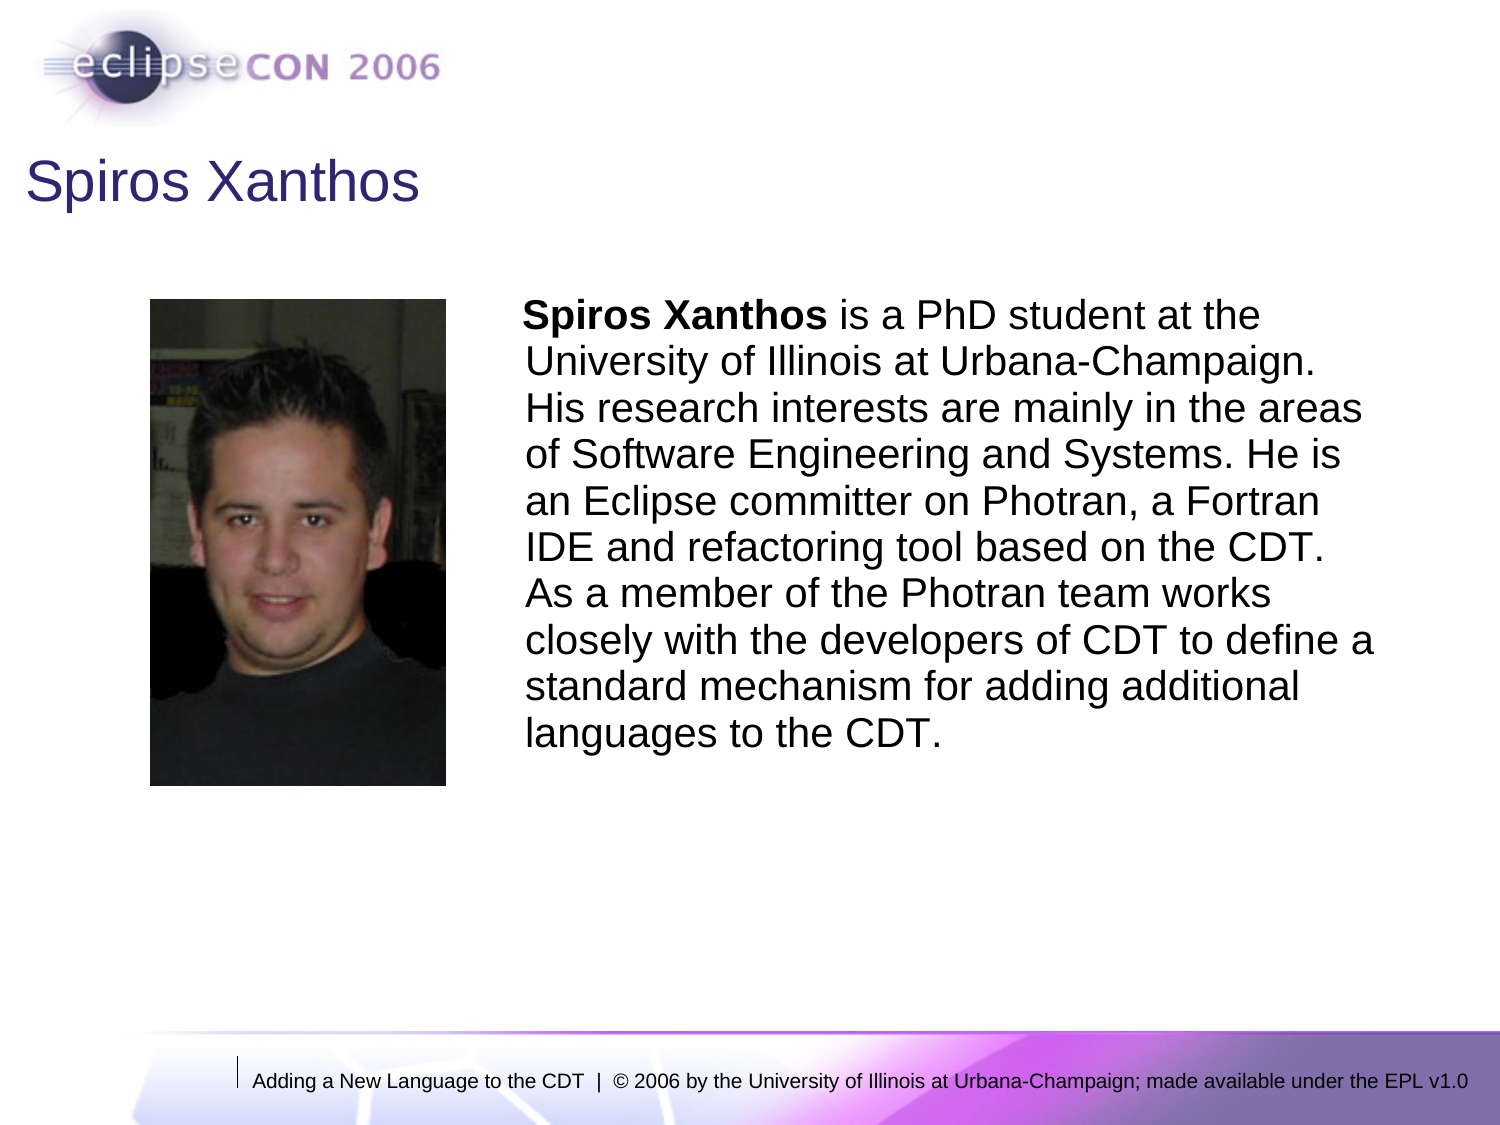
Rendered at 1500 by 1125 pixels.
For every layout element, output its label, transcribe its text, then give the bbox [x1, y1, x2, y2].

title Spiros Xanthos [25, 142, 1378, 225]
list Spiros Xanthos is a PhD student at the University of Illinois at Urbana-Champaign. His research interests are mainly in the areas of Software Engineering and Systems. He is an Eclipse committer on Photran, a Fortran IDE and refactoring tool based on the CDT. As a member of the Photran team works closely with the developers of CDT to define a standard mechanism for adding additional languages to the CDT. [487, 291, 1378, 863]
picture [31, 10, 1040, 126]
picture [0, 1031, 1500, 1125]
picture [150, 299, 446, 786]
